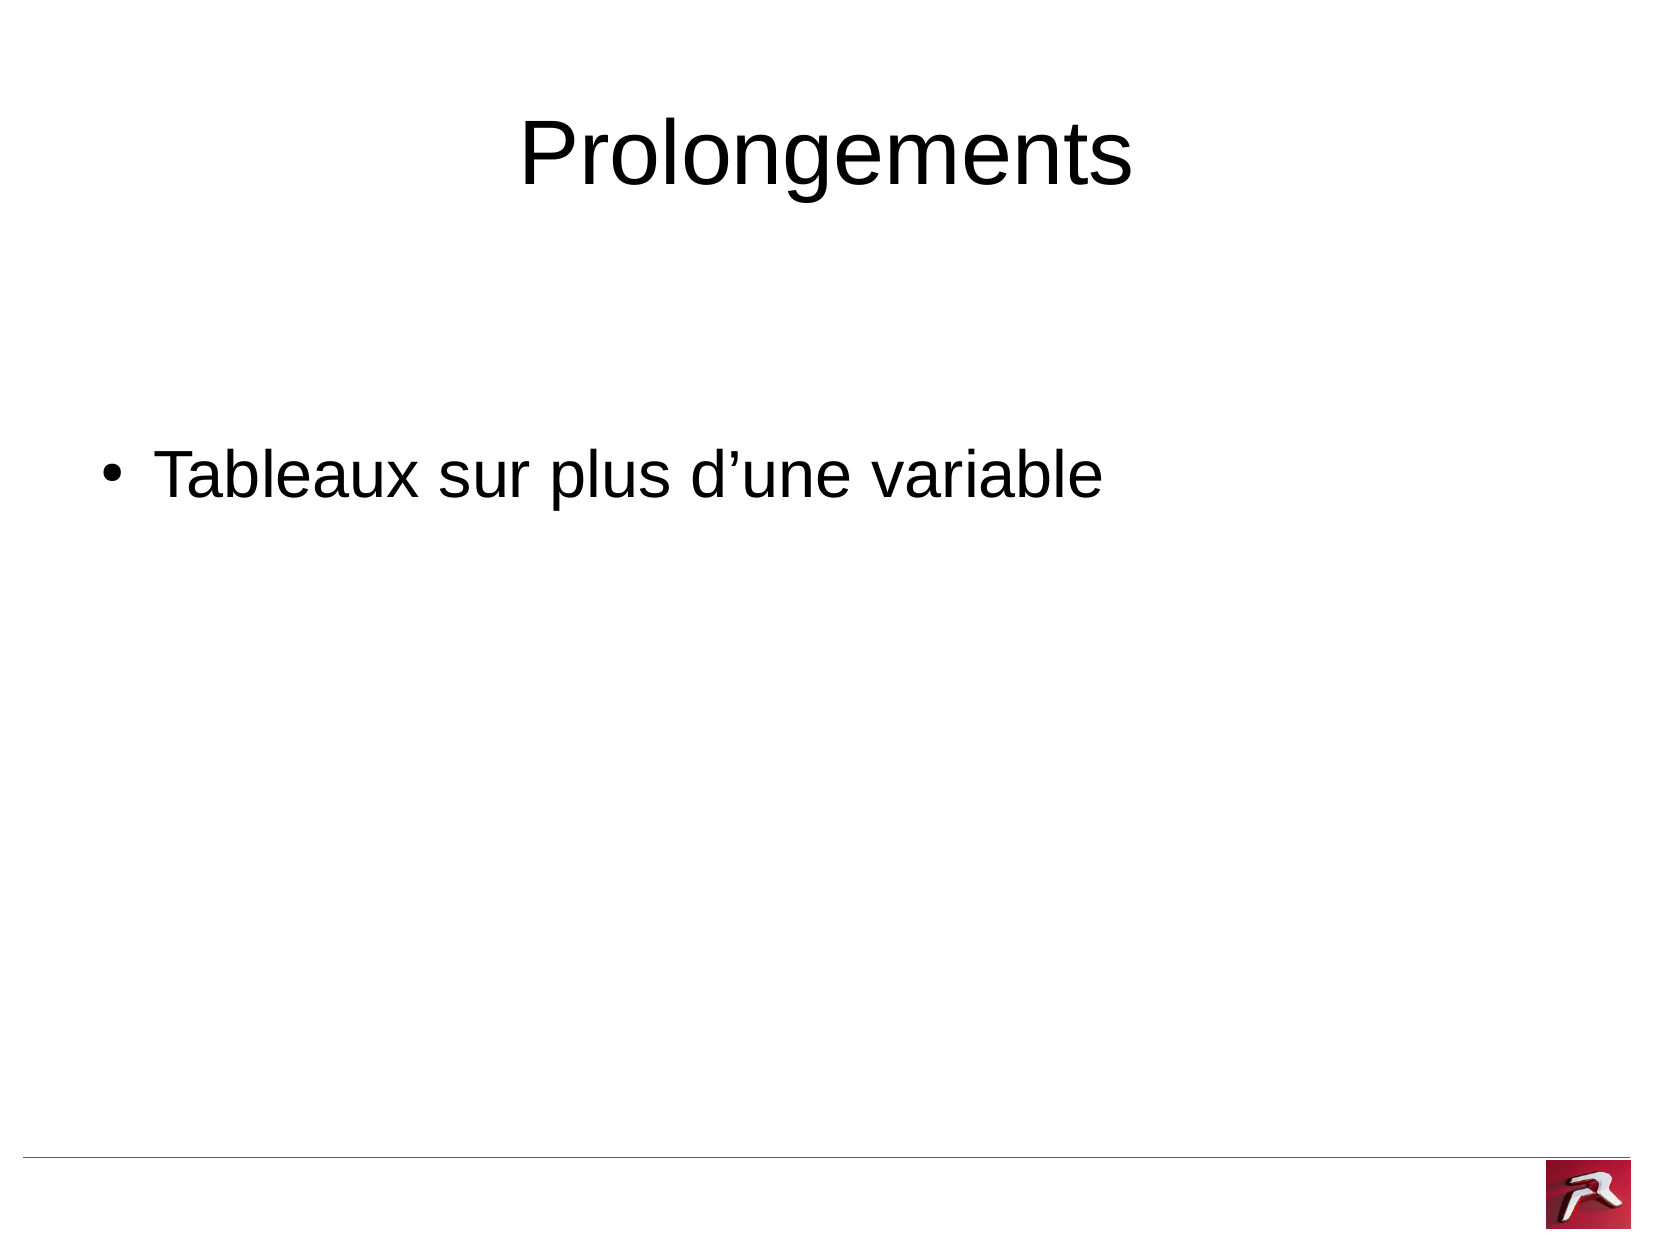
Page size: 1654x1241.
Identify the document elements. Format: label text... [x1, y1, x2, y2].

title Prolongements [82, 49, 1571, 257]
picture [1546, 1160, 1631, 1229]
list Tableaux sur plus d’une variable [82, 437, 1571, 1157]
